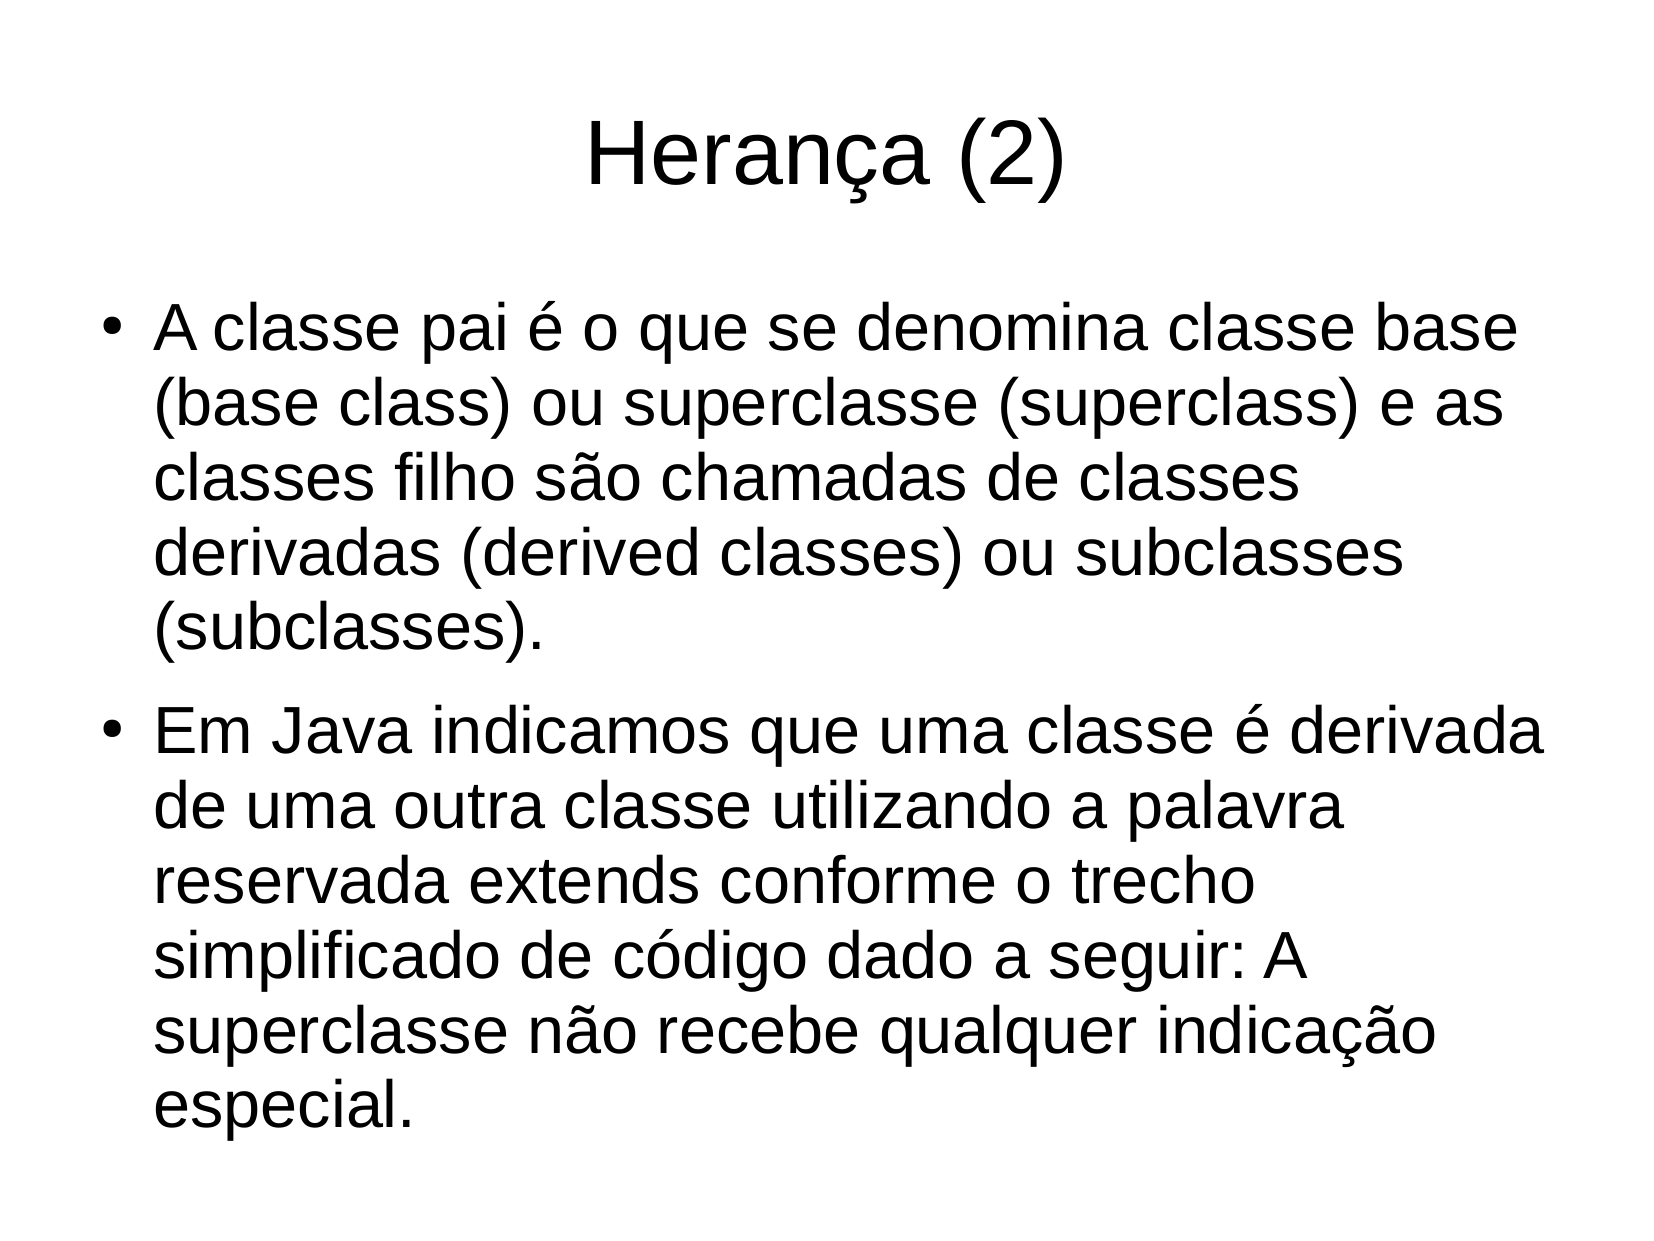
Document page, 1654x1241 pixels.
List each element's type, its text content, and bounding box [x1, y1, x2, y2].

title Herança (2) [82, 49, 1571, 257]
list A classe pai é o que se denomina classe base (base class) ou superclasse (superclass) e as classes filho são chamadas de classes derivadas (derived classes) ou subclasses (subclasses). Em Java indicamos que uma classe é derivada de uma outra classe utilizando a palavra reservada extends conforme o trecho simplificado de código dado a seguir: A superclasse não recebe qualquer indicação especial. [82, 290, 1571, 1143]
